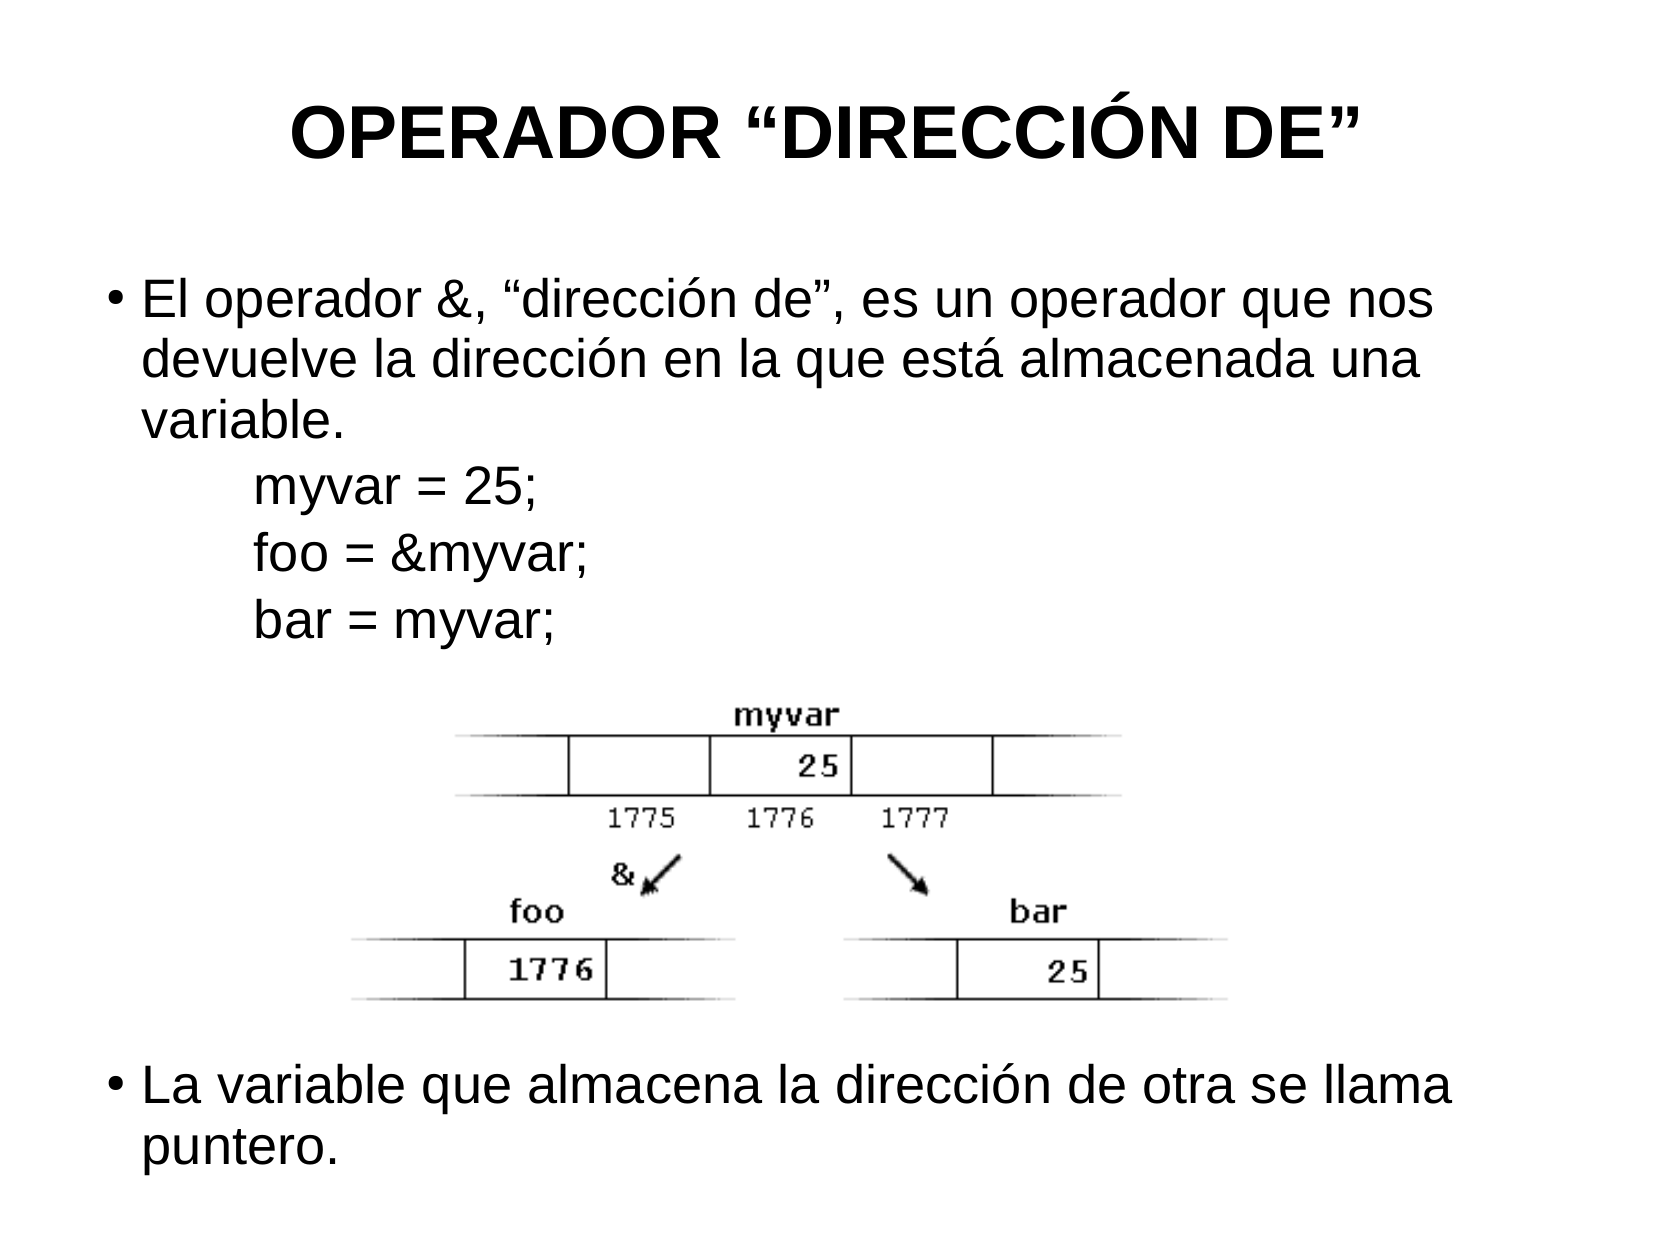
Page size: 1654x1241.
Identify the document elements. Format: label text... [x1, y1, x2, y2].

title OPERADOR “DIRECCIÓN DE” [82, 29, 1571, 237]
text_box El operador &, “dirección de”, es un operador que nos devuelve la dirección en la que está almacenada una variable. myvar = 25; foo = &myvar; bar = myvar; La variable que almacena la dirección de otra se llama puntero. [106, 268, 1560, 1180]
picture [343, 702, 1235, 1003]
